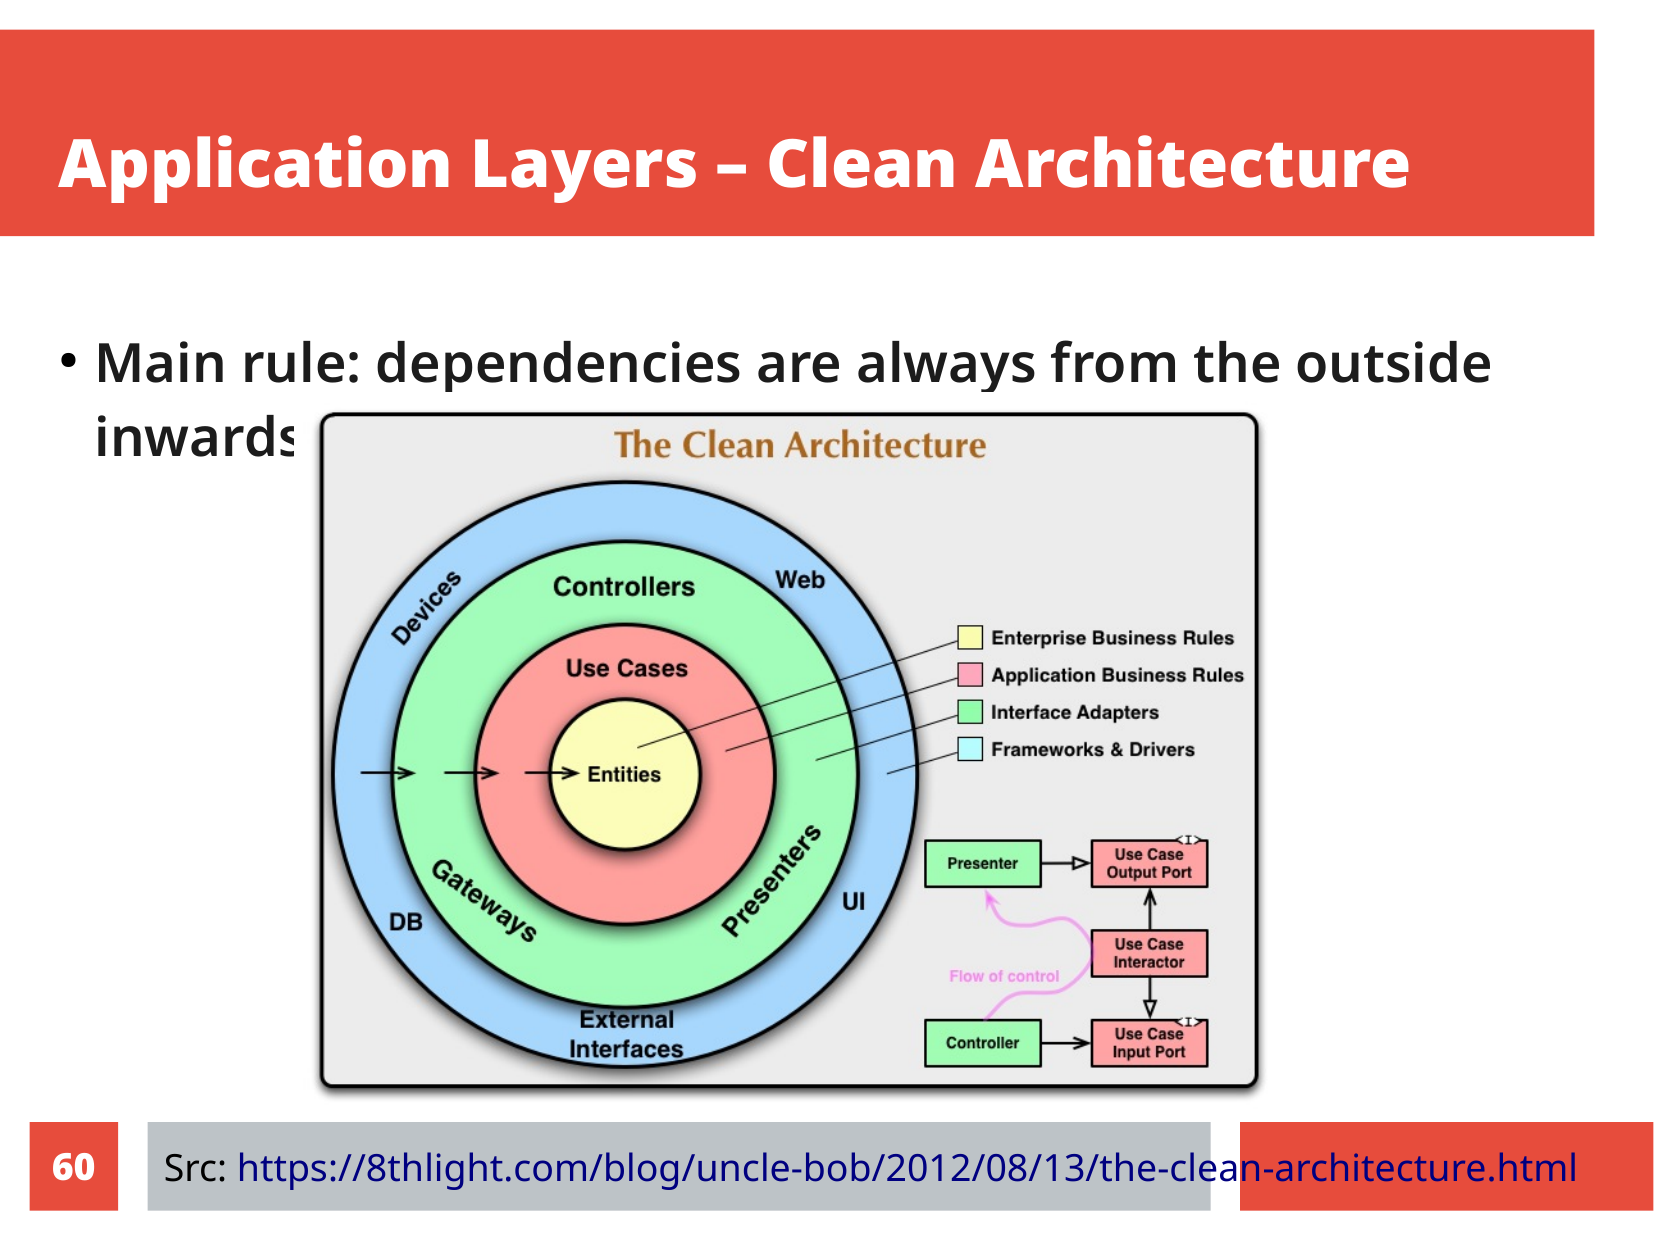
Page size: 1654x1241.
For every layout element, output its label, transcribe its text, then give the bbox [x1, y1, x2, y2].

list Main rule: dependencies are always from the outside inwards [59, 324, 1565, 1093]
picture [294, 392, 1283, 1119]
title Application Layers – Clean Architecture [59, 59, 1595, 207]
text_box Src: https://8thlight.com/blog/uncle-bob/2012/08/13/the-clean-architecture.html [149, 1134, 1644, 1197]
